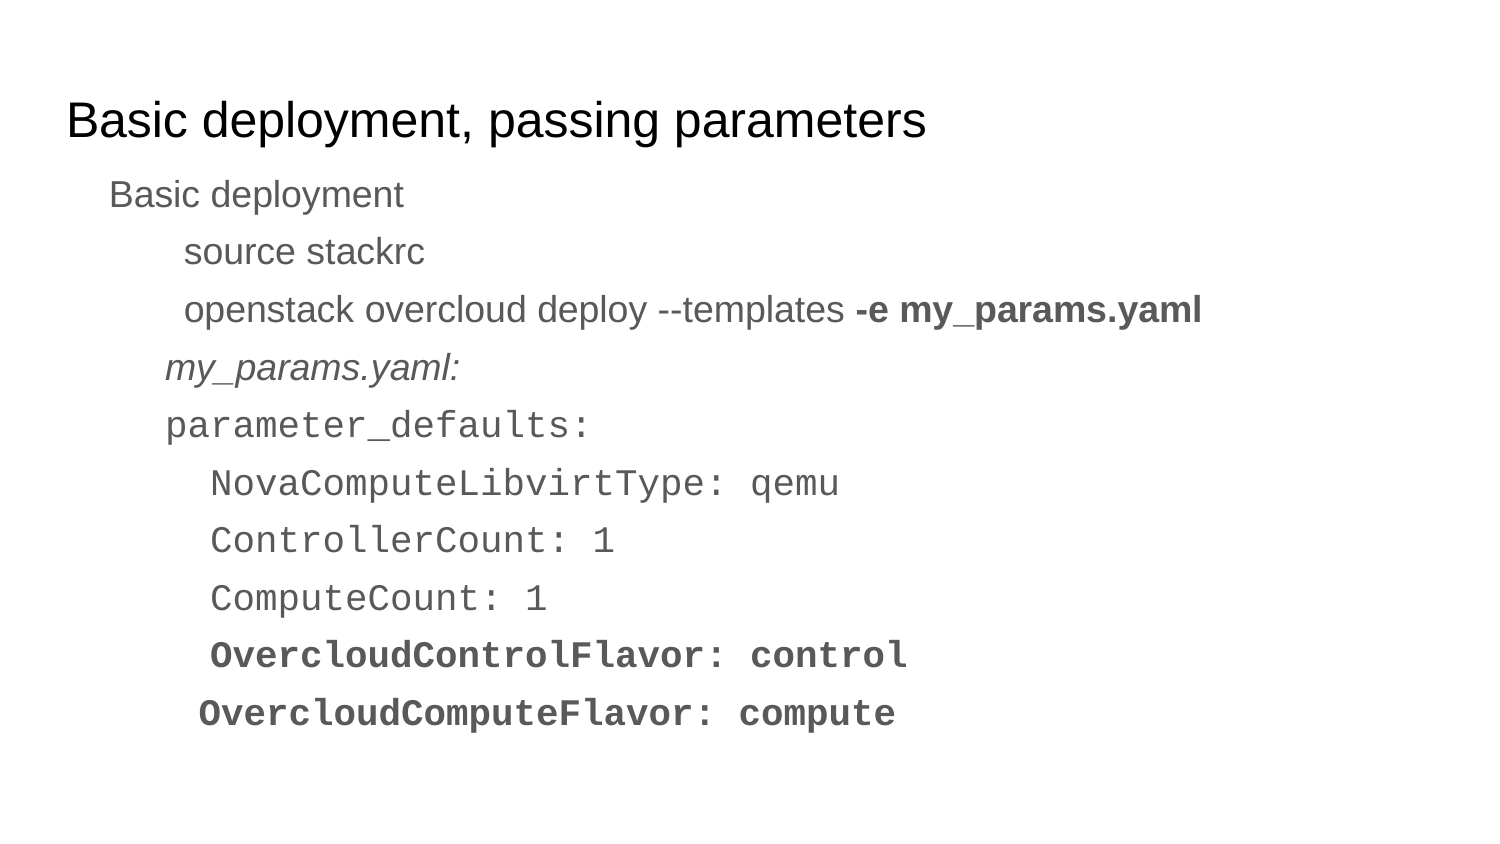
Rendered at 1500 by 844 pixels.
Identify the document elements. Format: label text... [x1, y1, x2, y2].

title Basic deployment, passing parameters [51, 72, 1449, 167]
list Basic deployment source stackrc openstack overcloud deploy --templates -e my_params.yaml my_params.yaml: parameter_defaults: NovaComputeLibvirtType: qemu ControllerCount: 1 ComputeCount: 1 OvercloudControlFlavor: control OvercloudComputeFlavor: compute [75, 155, 1466, 754]
